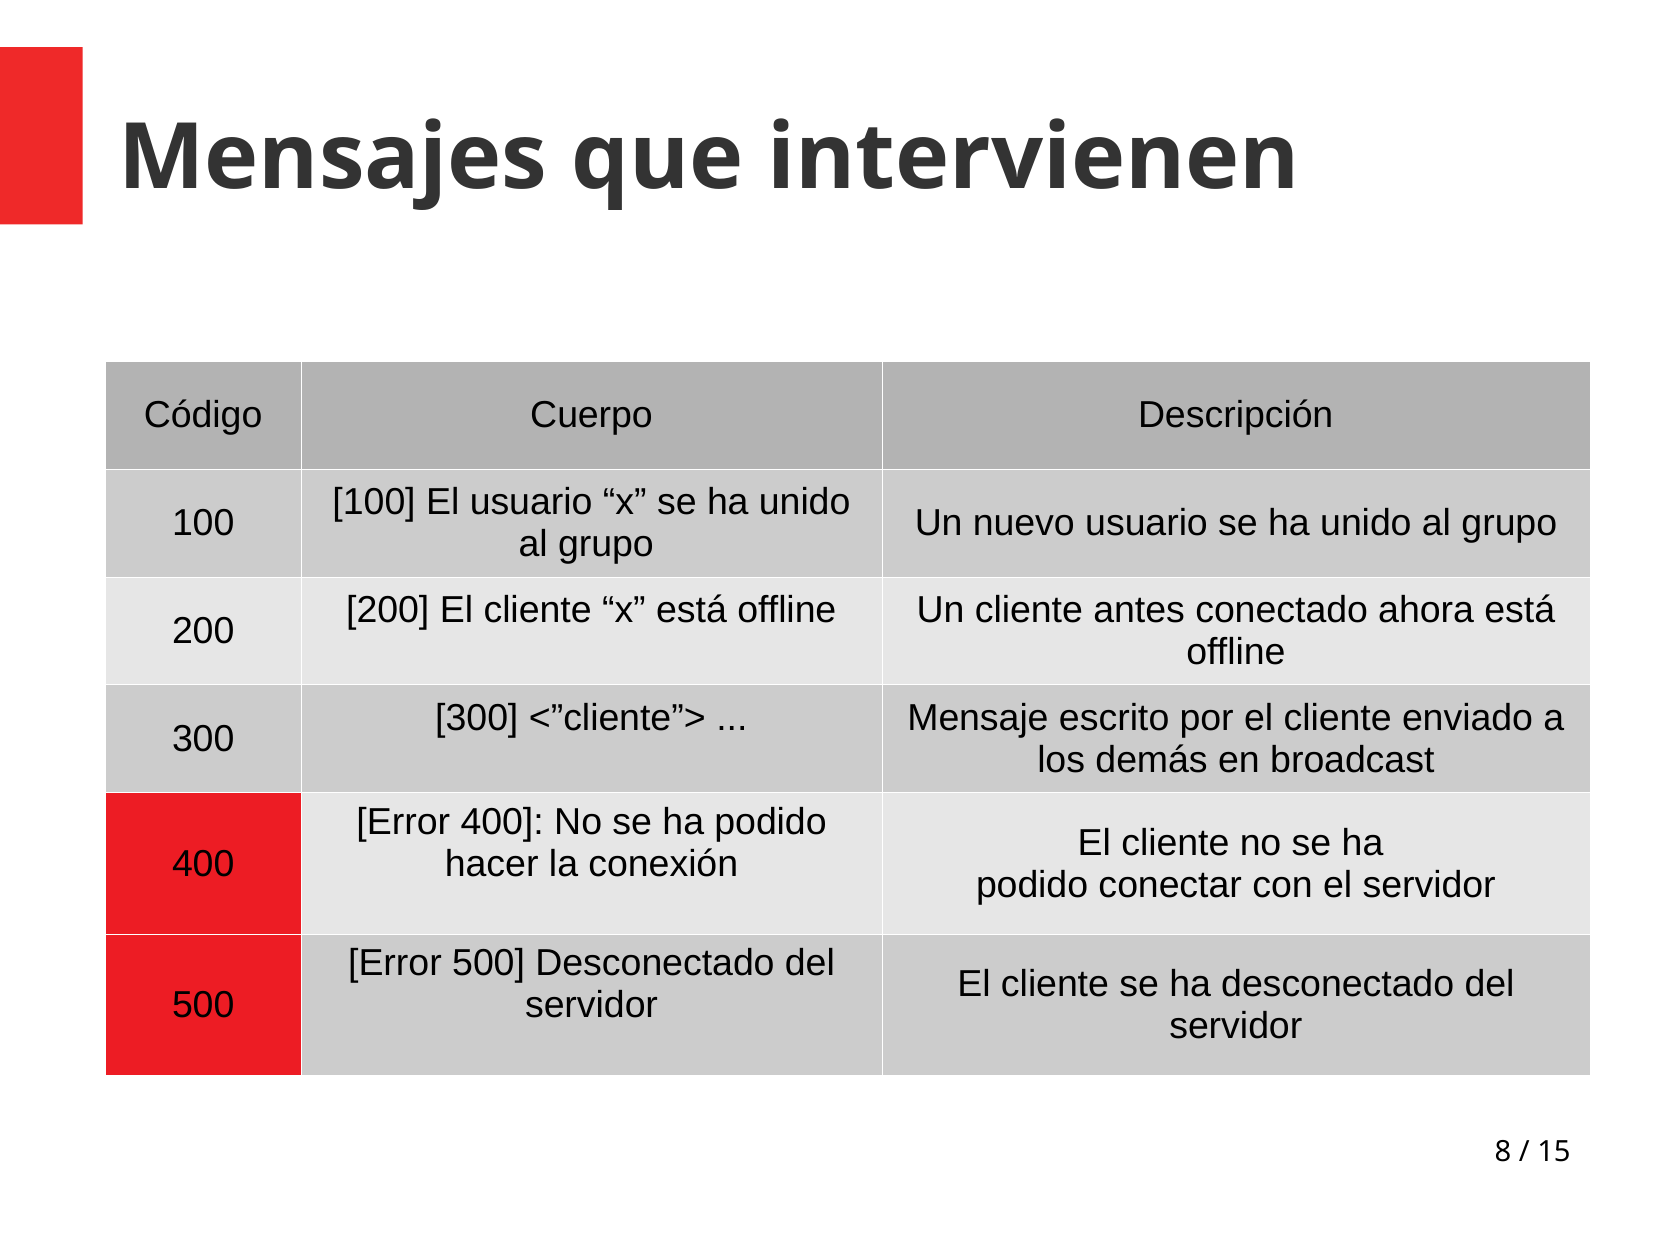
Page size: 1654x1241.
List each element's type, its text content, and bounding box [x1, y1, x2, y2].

table_cell [Error 500] Desconectado del servidor [302, 935, 882, 1075]
table_header Código [106, 362, 301, 469]
table_cell 400 [106, 793, 301, 934]
table_header Cuerpo [302, 362, 882, 469]
table_cell El cliente no se ha podido conectar con el servidor [883, 793, 1590, 934]
table_header [591, 355, 1063, 361]
table_cell El cliente se ha desconectado del servidor [883, 935, 1590, 1075]
table_cell 300 [106, 685, 301, 792]
table_cell [Error 400]: No se ha podido hacer la conexión [302, 793, 882, 934]
table_header Descripción [883, 362, 1590, 469]
title Mensajes que intervienen [118, 49, 1571, 257]
table_cell Un nuevo usuario se ha unido al grupo [883, 470, 1590, 577]
table_header [119, 355, 590, 361]
table_header [1064, 355, 1535, 361]
table_cell [300] <”cliente”> ... [302, 685, 882, 792]
table_cell 500 [106, 935, 301, 1075]
table_cell [200] El cliente “x” está offline [302, 578, 882, 684]
table_cell 100 [106, 470, 301, 577]
table_cell Mensaje escrito por el cliente enviado a los demás en broadcast [883, 685, 1590, 792]
table_cell 200 [106, 578, 301, 684]
table_cell [100] El usuario “x” se ha unido al grupo [302, 470, 882, 577]
table_cell Un cliente antes conectado ahora está offline [883, 578, 1590, 684]
